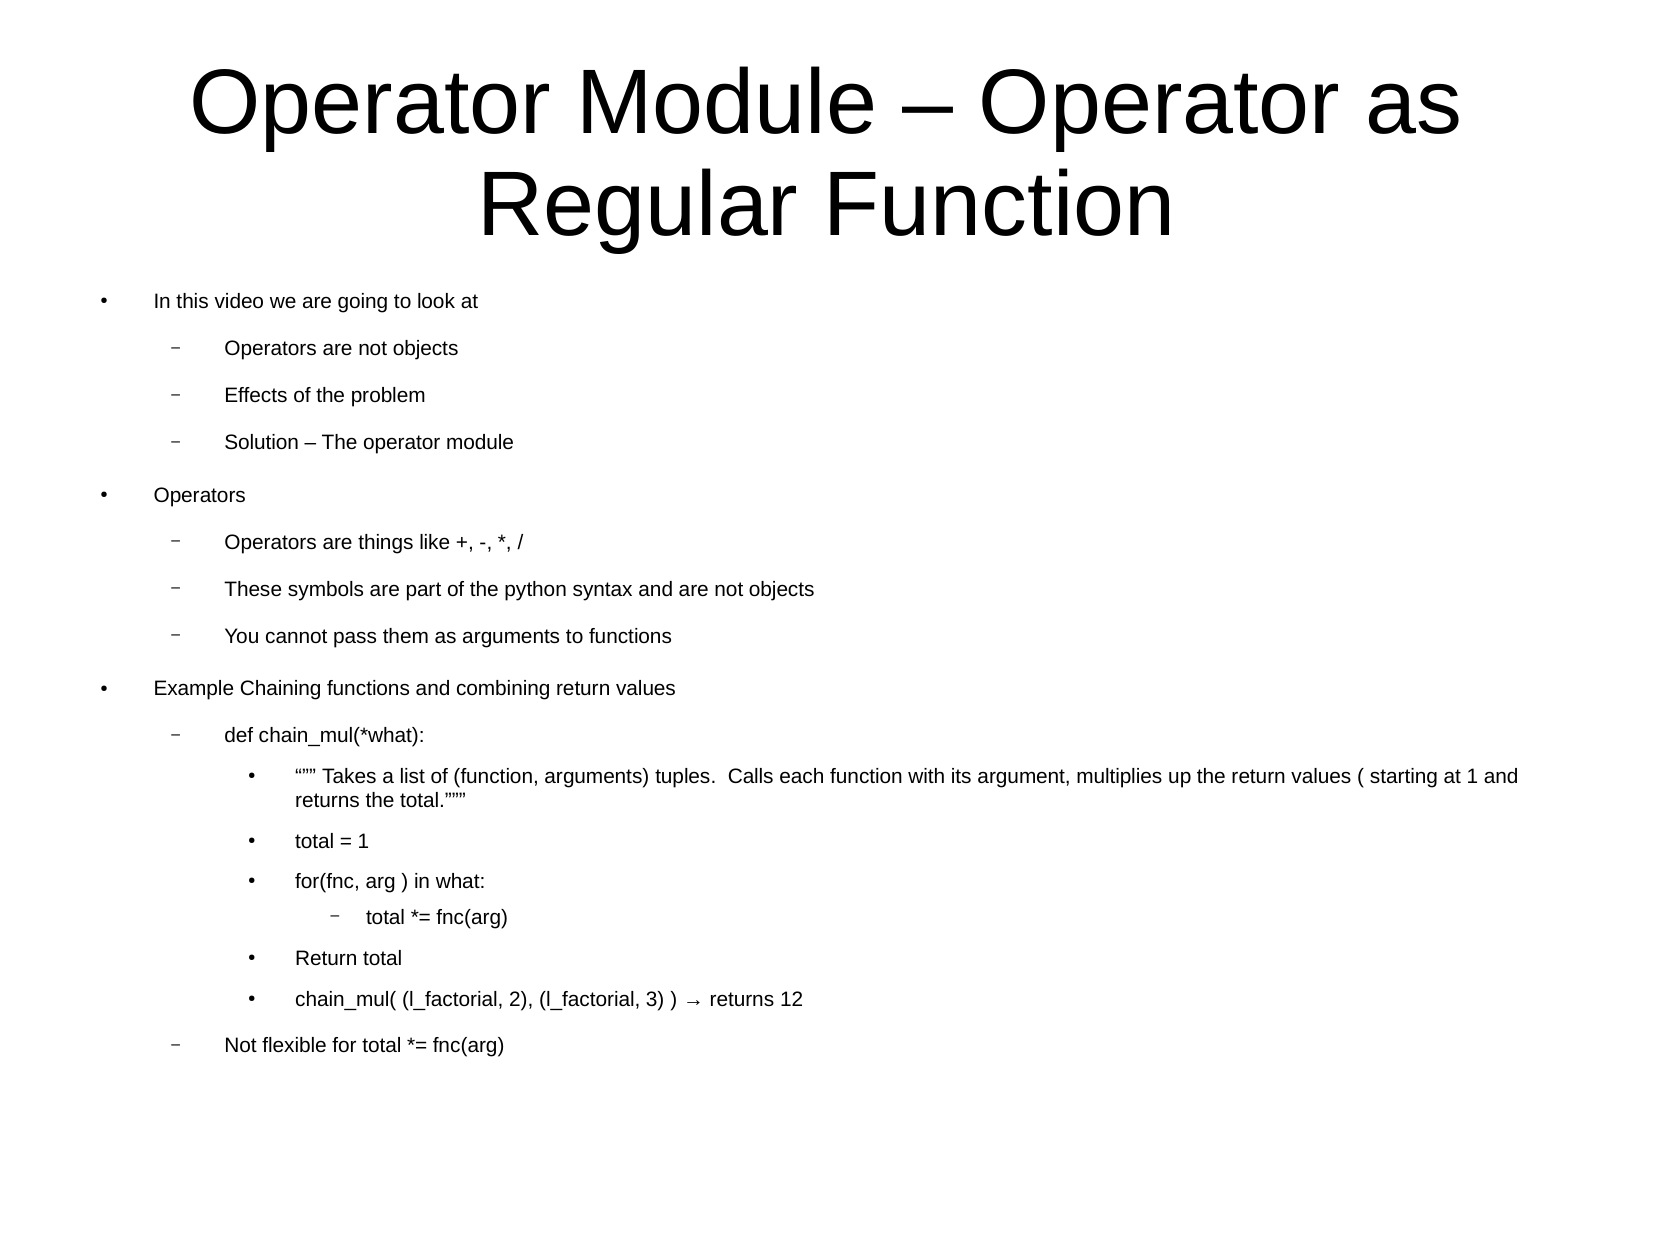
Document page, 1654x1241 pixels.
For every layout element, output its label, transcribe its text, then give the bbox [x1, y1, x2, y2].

list In this video we are going to look at Operators are not objects Effects of the problem Solution – The operator module Operators Operators are things like +, -, *, / These symbols are part of the python syntax and are not objects You cannot pass them as arguments to functions Example Chaining functions and combining return values def chain_mul(*what): “”” Takes a list of (function, arguments) tuples. Calls each function with its argument, multiplies up the return values ( starting at 1 and returns the total.””” total = 1 for(fnc, arg ) in what: total *= fnc(arg) Return total chain_mul( (l_factorial, 2), (l_factorial, 3) ) → returns 12 Not flexible for total *= fnc(arg) [82, 290, 1560, 1229]
title Operator Module – Operator as Regular Function [82, 49, 1571, 257]
